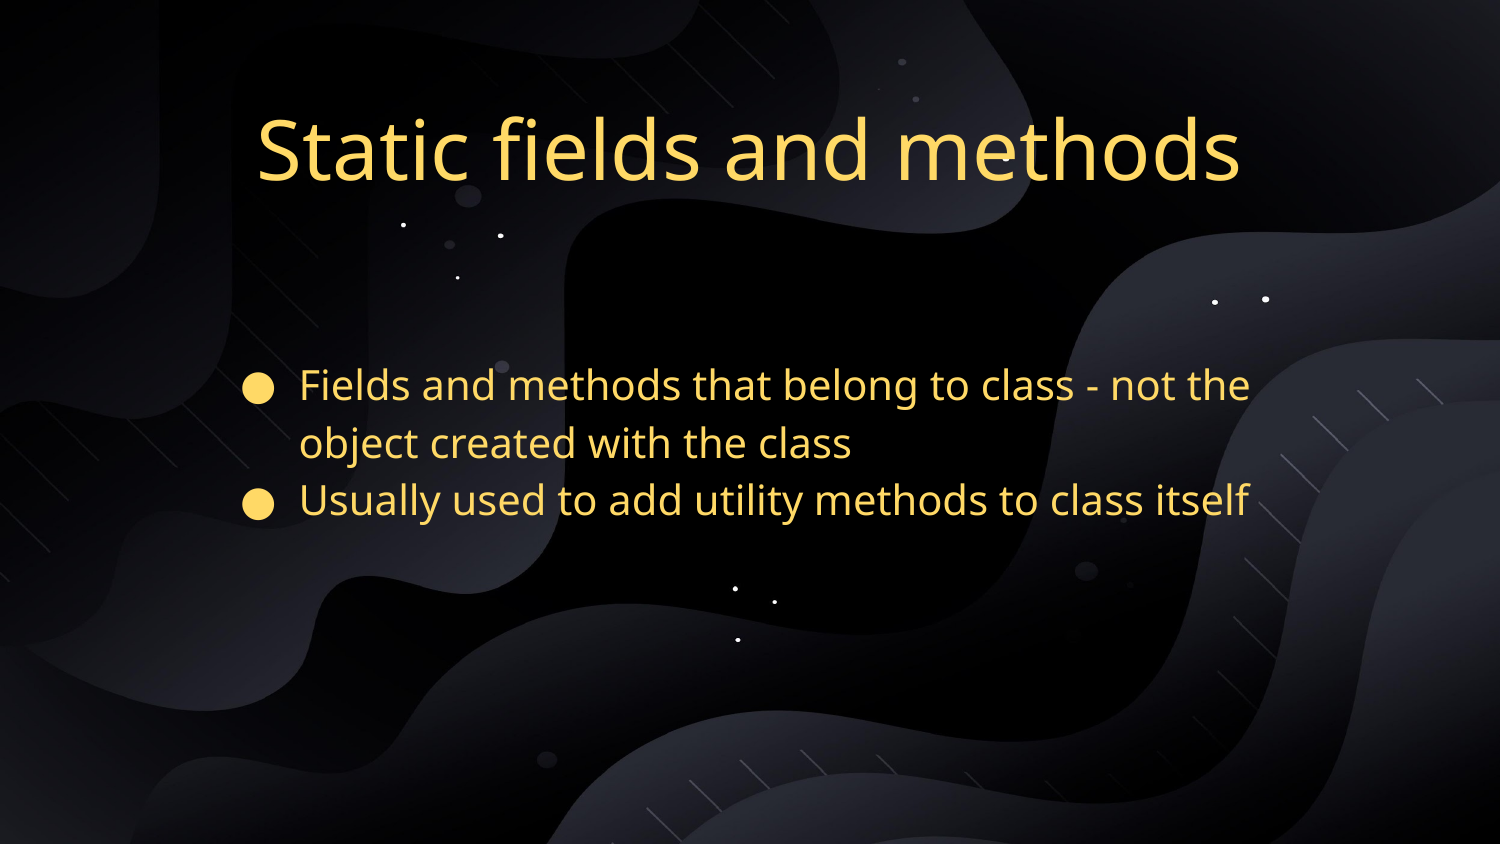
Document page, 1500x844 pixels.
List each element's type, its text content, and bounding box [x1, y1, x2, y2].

title Static fields and methods [200, 48, 1300, 247]
picture [0, 0, 1500, 844]
list Fields and methods that belong to class - not the object created with the class Usually used to add utility methods to class itself [215, 347, 1284, 600]
